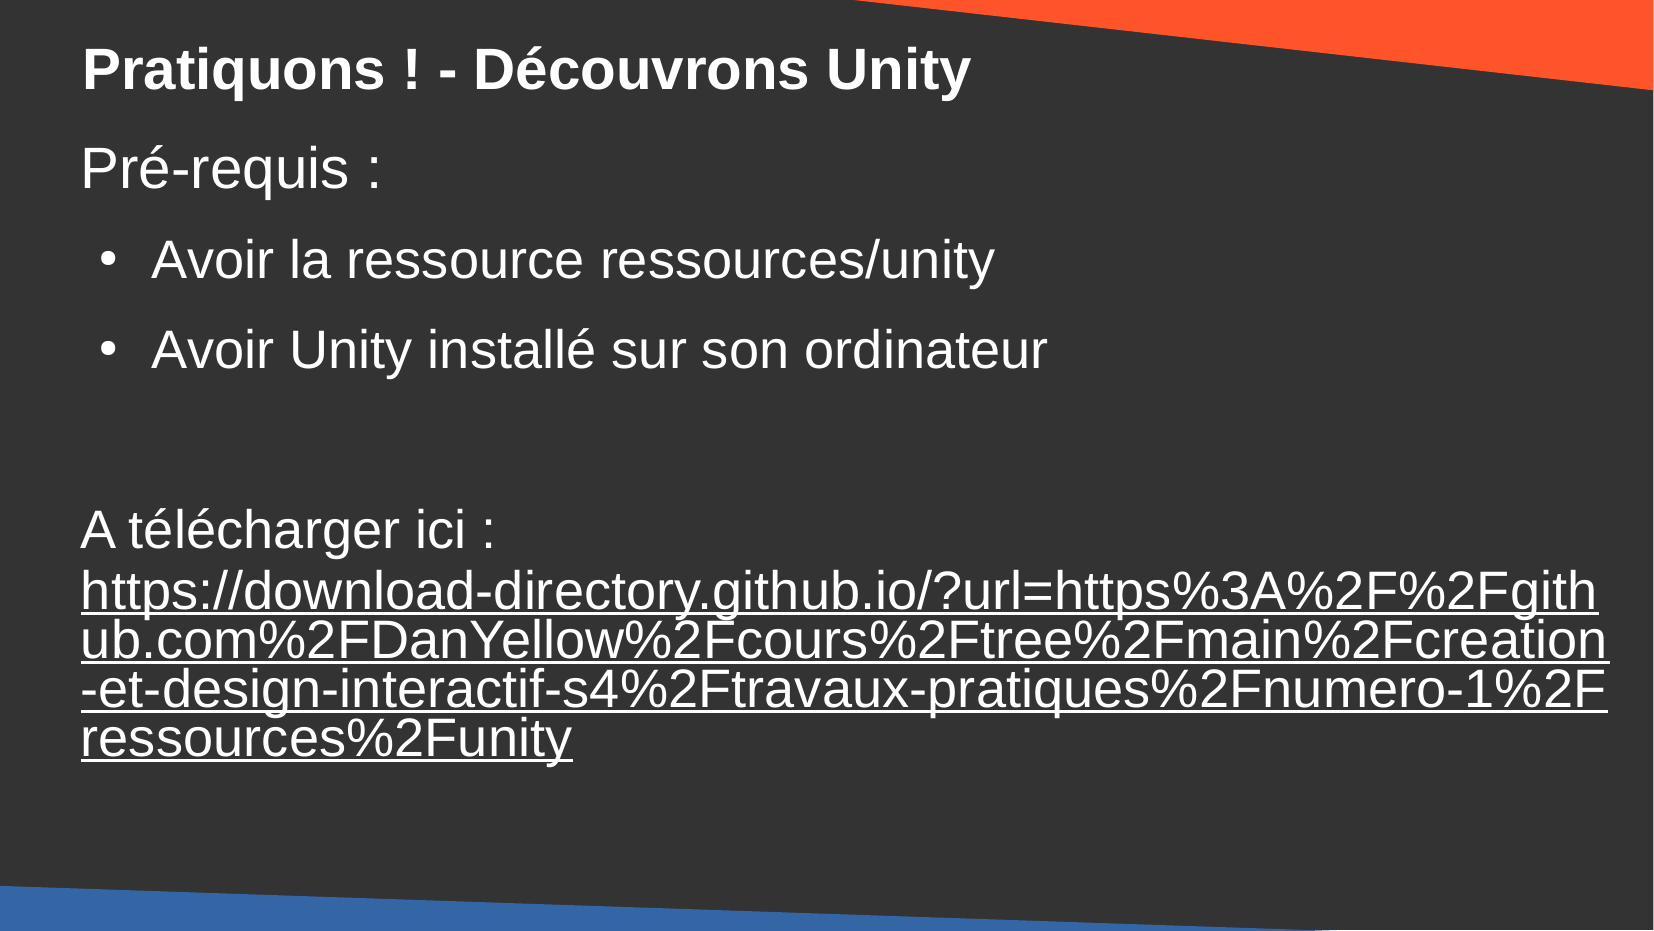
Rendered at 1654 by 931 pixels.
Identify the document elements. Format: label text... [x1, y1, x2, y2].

text_box [853, 0, 1653, 91]
list Pré-requis : Avoir la ressource ressources/unity Avoir Unity installé sur son ordinateur A télécharger ici : https://download-directory.github.io/?url=https%3A%2F%2Fgithub.com%2FDanYellow%2Fcours%2Ftree%2Fmain%2Fcreation-et-design-interactif-s4%2Ftravaux-pratiques%2Fnumero-1%2Fressources%2Funity [80, 135, 1620, 721]
title Pratiquons ! - Découvrons Unity [82, 37, 1571, 114]
text_box [0, 885, 1337, 931]
